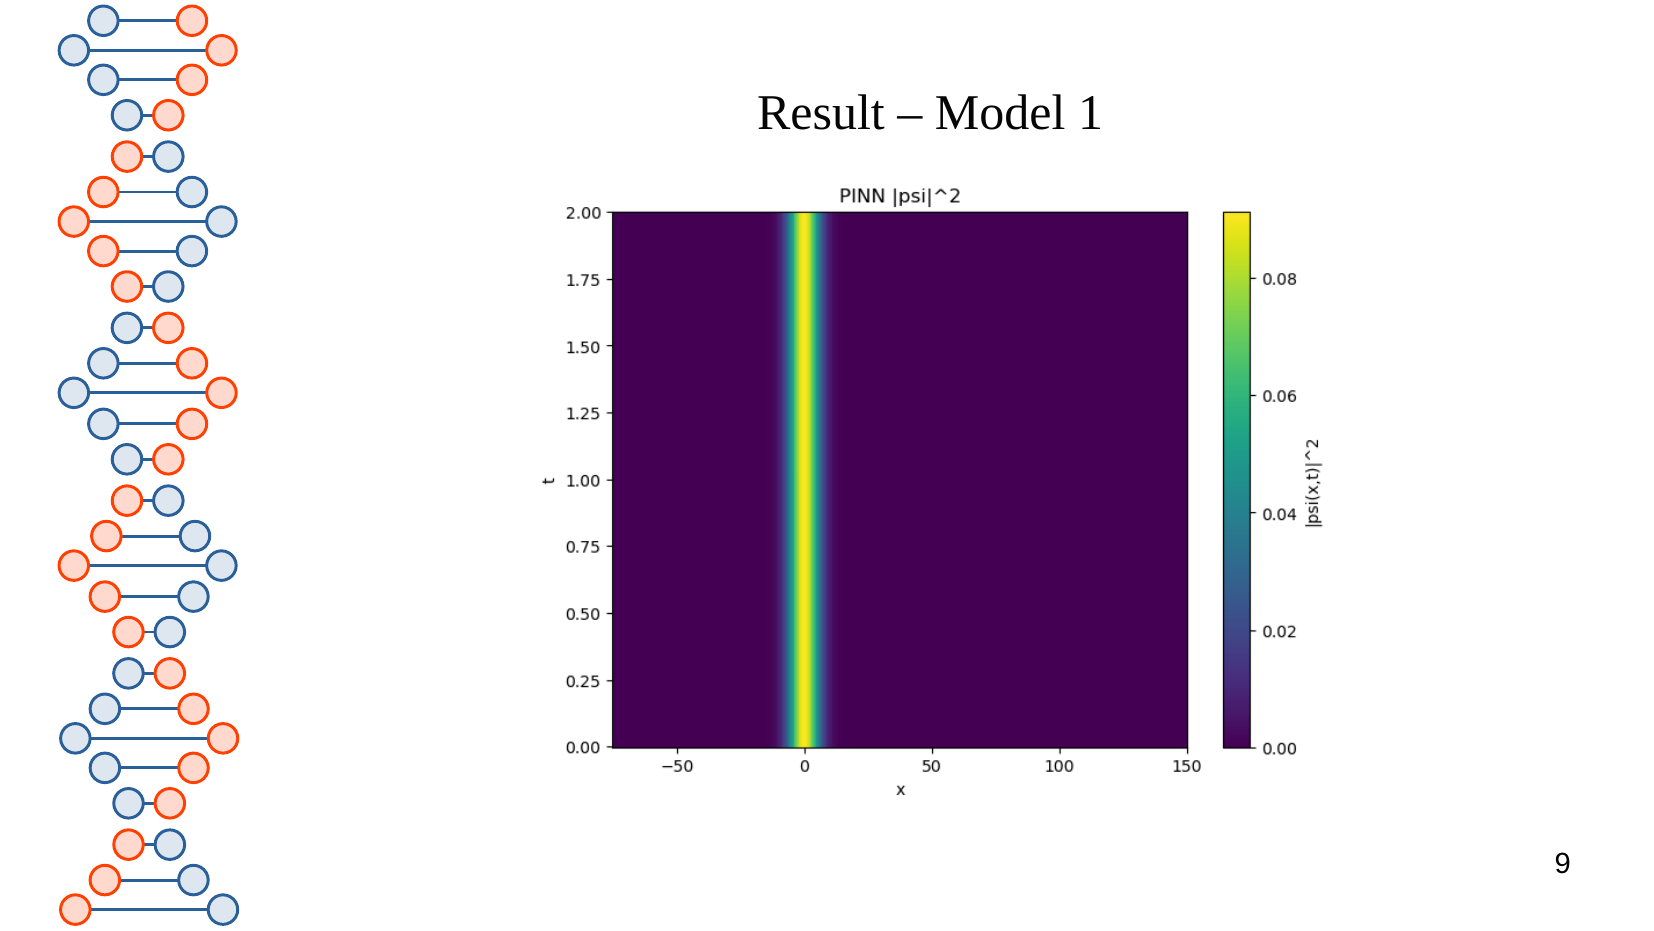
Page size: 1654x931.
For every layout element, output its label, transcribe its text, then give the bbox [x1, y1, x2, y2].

picture [531, 177, 1332, 809]
title Result – Model 1 [265, 35, 1595, 189]
